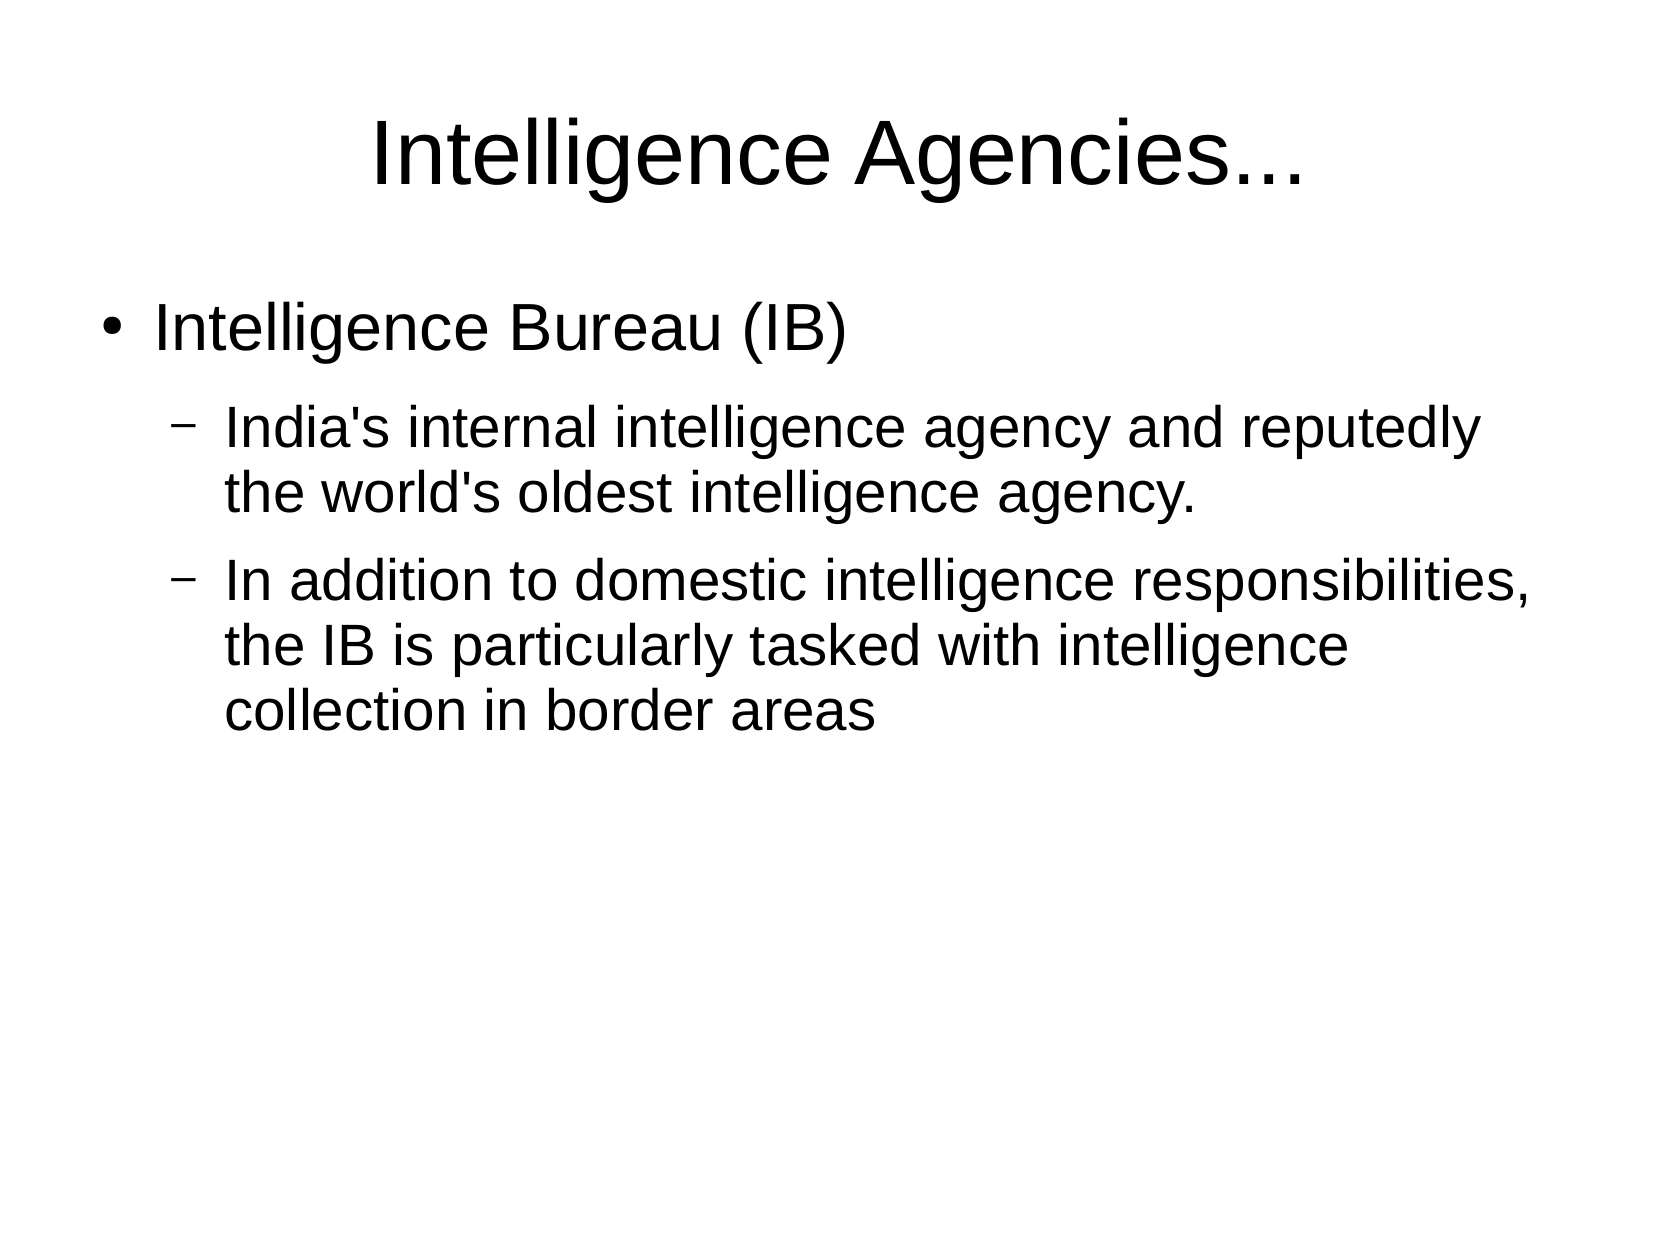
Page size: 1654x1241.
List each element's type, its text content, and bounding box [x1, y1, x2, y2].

title Intelligence Agencies... [82, 49, 1571, 257]
list Intelligence Bureau (IB) India's internal intelligence agency and reputedly the world's oldest intelligence agency. In addition to domestic intelligence responsibilities, the IB is particularly tasked with intelligence collection in border areas [82, 290, 1571, 1010]
